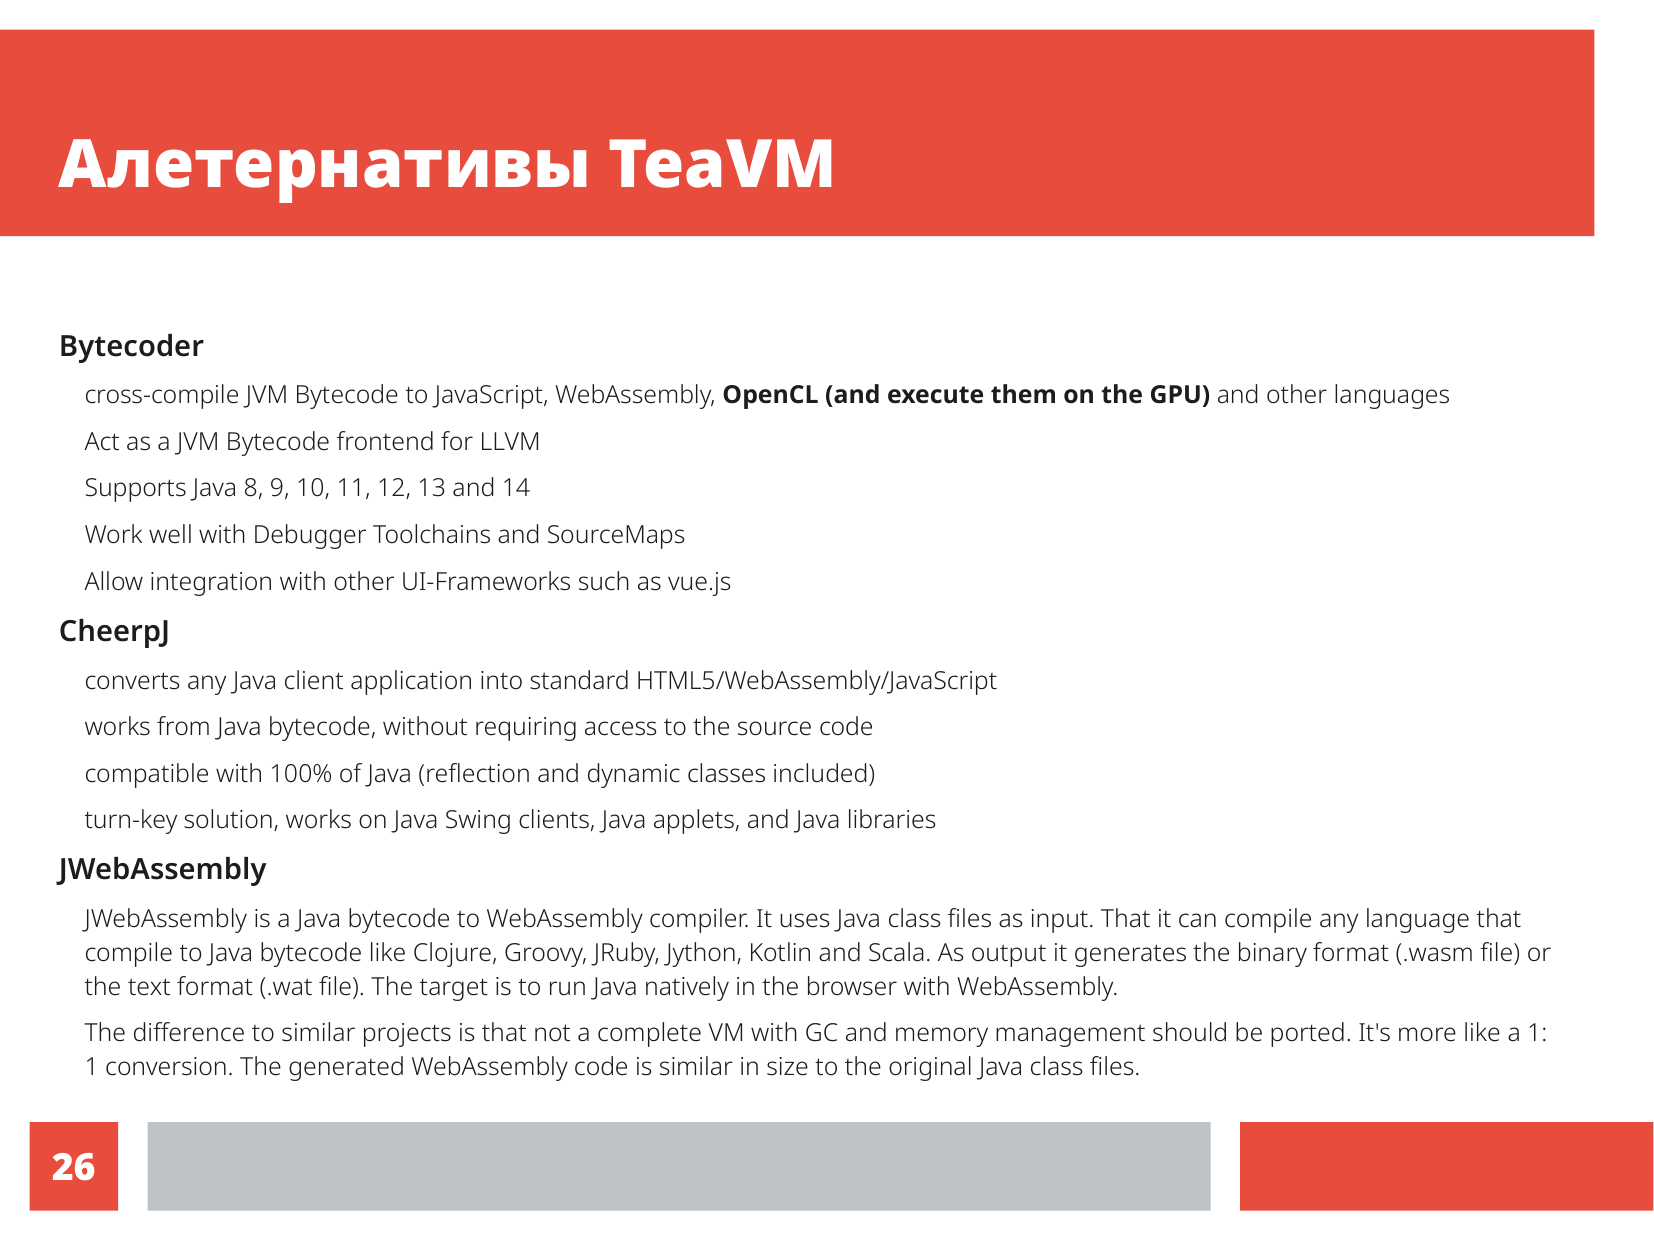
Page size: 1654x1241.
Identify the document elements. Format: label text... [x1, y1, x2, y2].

title Алетернативы TeaVM [59, 59, 1595, 207]
list Bytecoder cross-compile JVM Bytecode to JavaScript, WebAssembly, OpenCL (and execute them on the GPU) and other languages Act as a JVM Bytecode frontend for LLVM Supports Java 8, 9, 10, 11, 12, 13 and 14 Work well with Debugger Toolchains and SourceMaps Allow integration with other UI-Frameworks such as vue.js CheerpJ converts any Java client application into standard HTML5/WebAssembly/JavaScript works from Java bytecode, without requiring access to the source code compatible with 100% of Java (reflection and dynamic classes included) turn-key solution, works on Java Swing clients, Java applets, and Java libraries JWebAssembly JWebAssembly is a Java bytecode to WebAssembly compiler. It uses Java class files as input. That it can compile any language that compile to Java bytecode like Clojure, Groovy, JRuby, Jython, Kotlin and Scala. As output it generates the binary format (.wasm file) or the text format (.wat file). The target is to run Java natively in the browser with WebAssembly. The difference to similar projects is that not a complete VM with GC and memory management should be ported. It's more like a 1: 1 conversion. The generated WebAssembly code is similar in size to the original Java class files. [59, 324, 1565, 1093]
